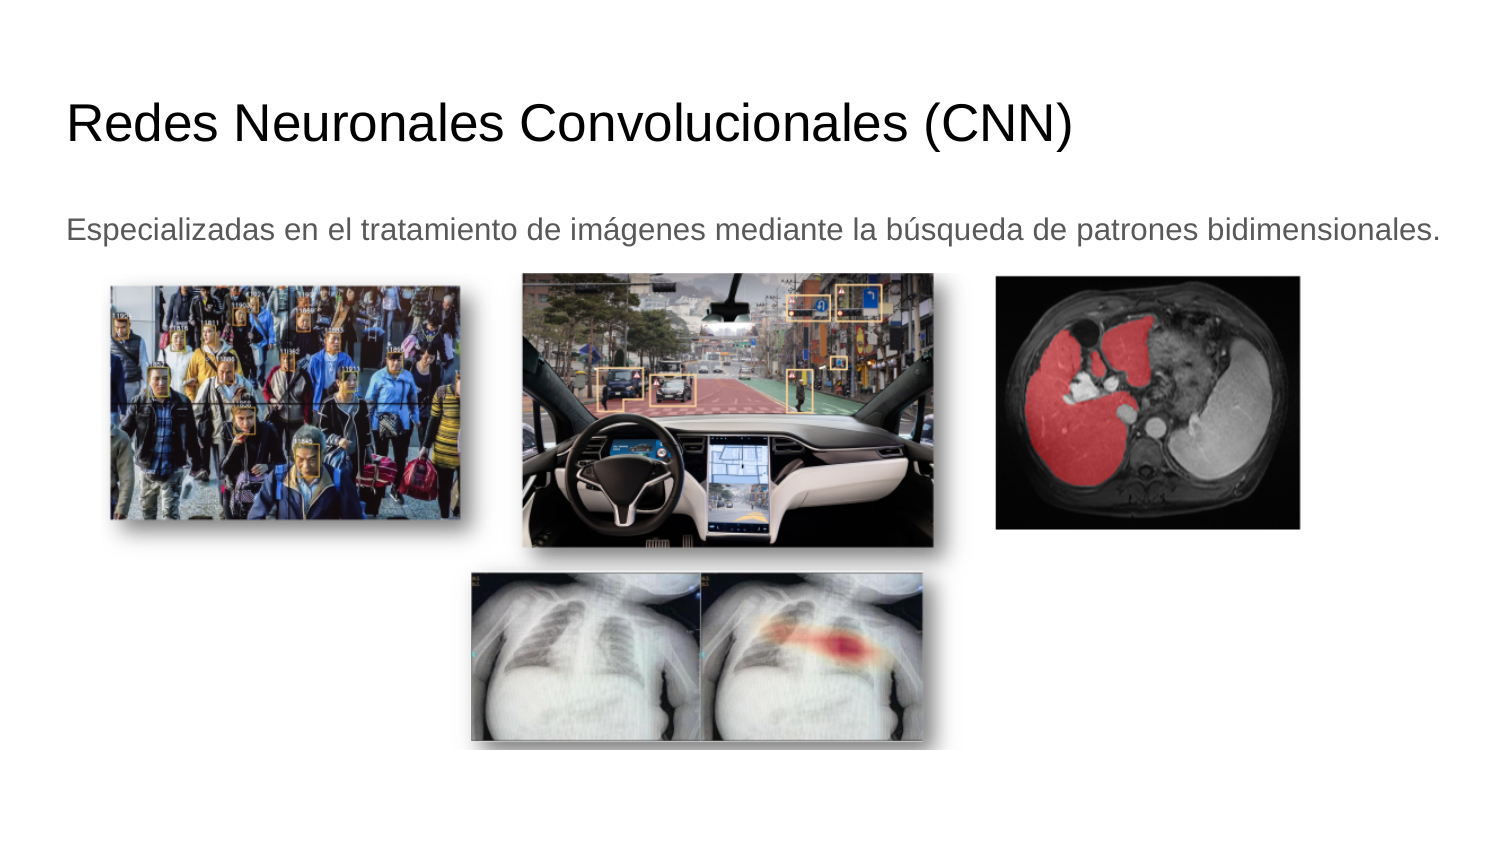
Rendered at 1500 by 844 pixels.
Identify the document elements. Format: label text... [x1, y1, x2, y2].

title Redes Neuronales Convolucionales (CNN) [51, 72, 1449, 167]
list Especializadas en el tratamiento de imágenes mediante la búsqueda de patrones bidimensionales. [51, 189, 1465, 750]
picture [101, 273, 1314, 750]
